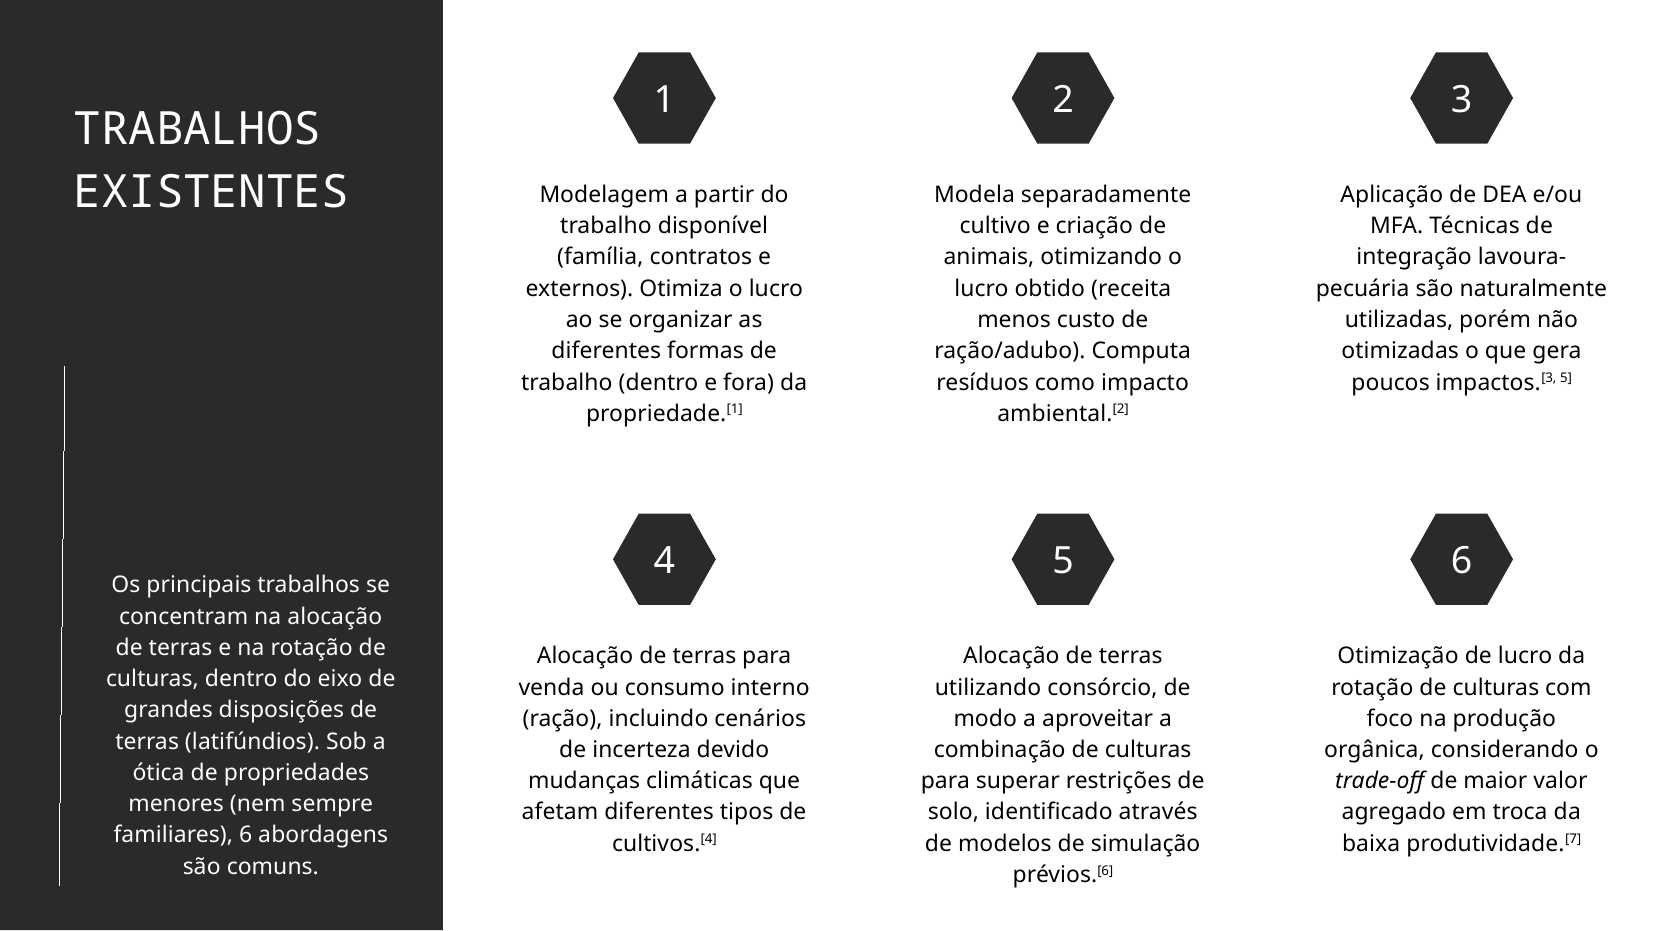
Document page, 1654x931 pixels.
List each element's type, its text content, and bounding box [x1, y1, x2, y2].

text_box Modela separadamente cultivo e criação de animais, otimizando o lucro obtido (receita menos custo de ração/adubo). Computa resíduos como impacto ambiental.[2] [900, 170, 1226, 408]
text_box Aplicação de DEA e/ou MFA. Técnicas de integração lavoura-pecuária são naturalmente utilizadas, porém não otimizadas o que gera poucos impactos.[3, 5] [1299, 170, 1625, 408]
text_box 6 [1410, 513, 1514, 605]
text_box 4 [612, 513, 716, 605]
text_box [0, 0, 443, 931]
text_box Otimização de lucro da rotação de culturas com foco na produção orgânica, considerando o trade-off de maior valor agregado em troca da baixa produtividade.[7] [1299, 631, 1625, 869]
text_box Alocação de terras para venda ou consumo interno (ração), incluindo cenários de incerteza devido mudanças climáticas que afetam diferentes tipos de cultivos.[4] [501, 631, 827, 869]
text_box Alocação de terras utilizando consórcio, de modo a aproveitar a combinação de culturas para superar restrições de solo, identificado através de modelos de simulação prévios.[6] [900, 631, 1226, 869]
text_box 2 [1011, 52, 1115, 144]
text_box 1 [612, 52, 716, 144]
text_box Os principais trabalhos se concentram na alocação de terras e na rotação de culturas, dentro do eixo de grandes disposições de terras (latifúndios). Sob a ótica de propriedades menores (nem sempre familiares), 6 abordagens são comuns. [88, 561, 414, 909]
text_box 5 [1011, 513, 1115, 605]
text_box TRABALHOS EXISTENTES [59, 88, 384, 229]
text_box 3 [1410, 52, 1514, 144]
text_box Modelagem a partir do trabalho disponível (família, contratos e externos). Otimiza o lucro ao se organizar as diferentes formas de trabalho (dentro e fora) da propriedade.[1] [501, 170, 827, 408]
